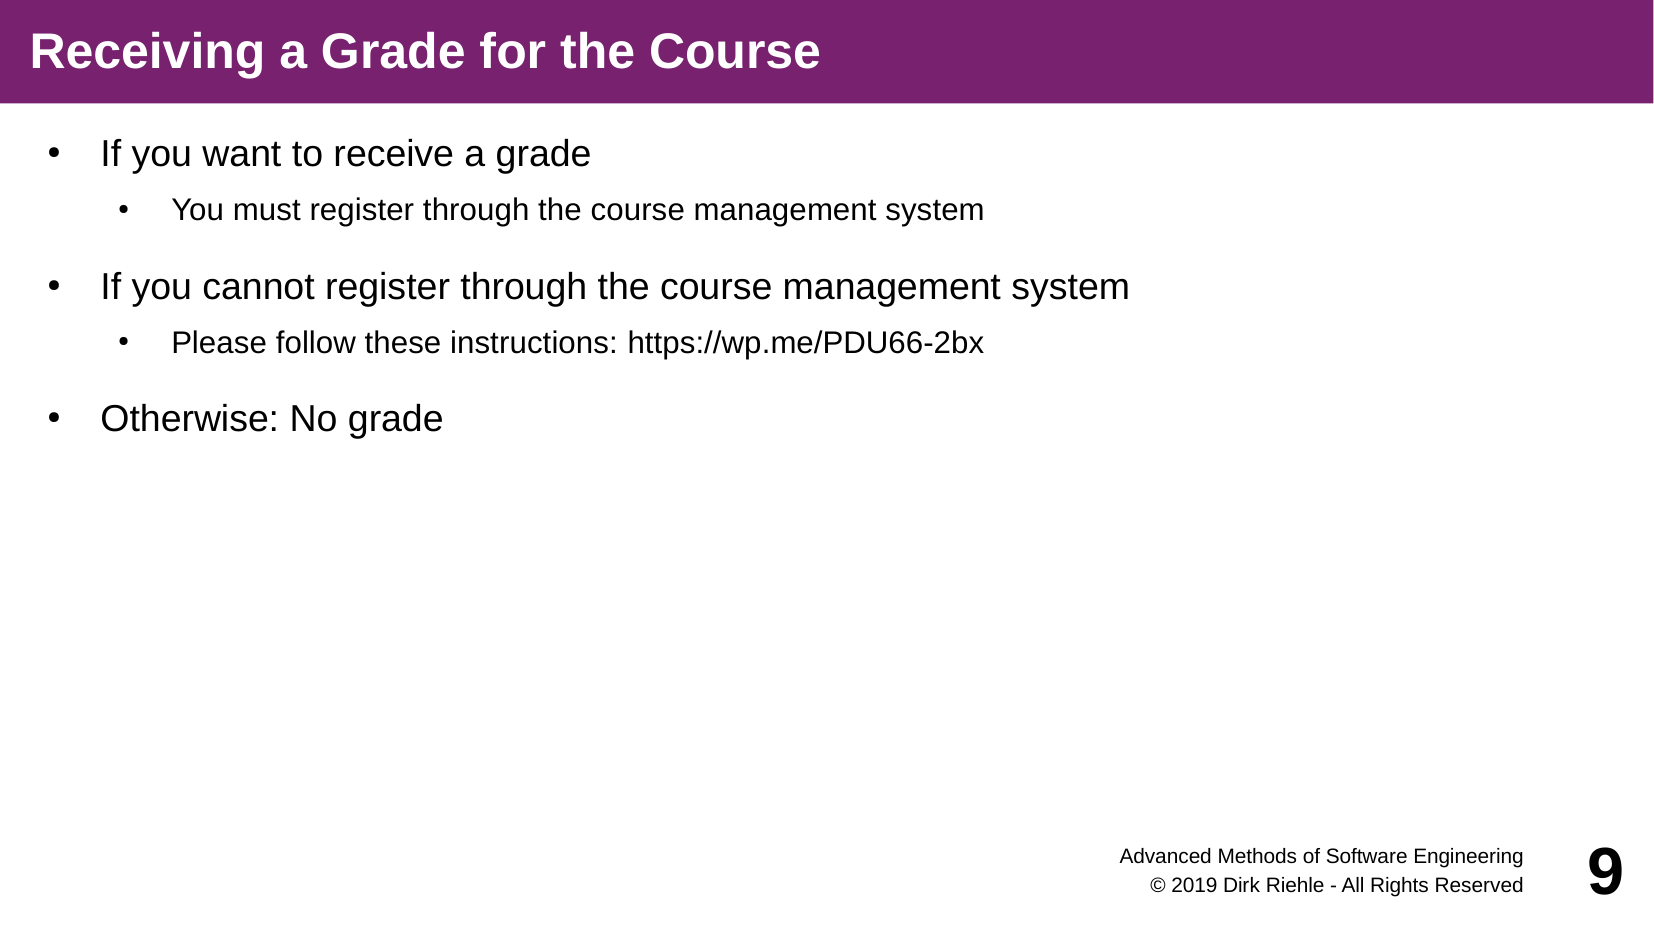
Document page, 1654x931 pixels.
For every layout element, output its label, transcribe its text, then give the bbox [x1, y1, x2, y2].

list If you want to receive a grade You must register through the course management system If you cannot register through the course management system Please follow these instructions: https://wp.me/PDU66-2bx Otherwise: No grade [29, 132, 1625, 813]
title Receiving a Grade for the Course [0, 0, 1654, 104]
